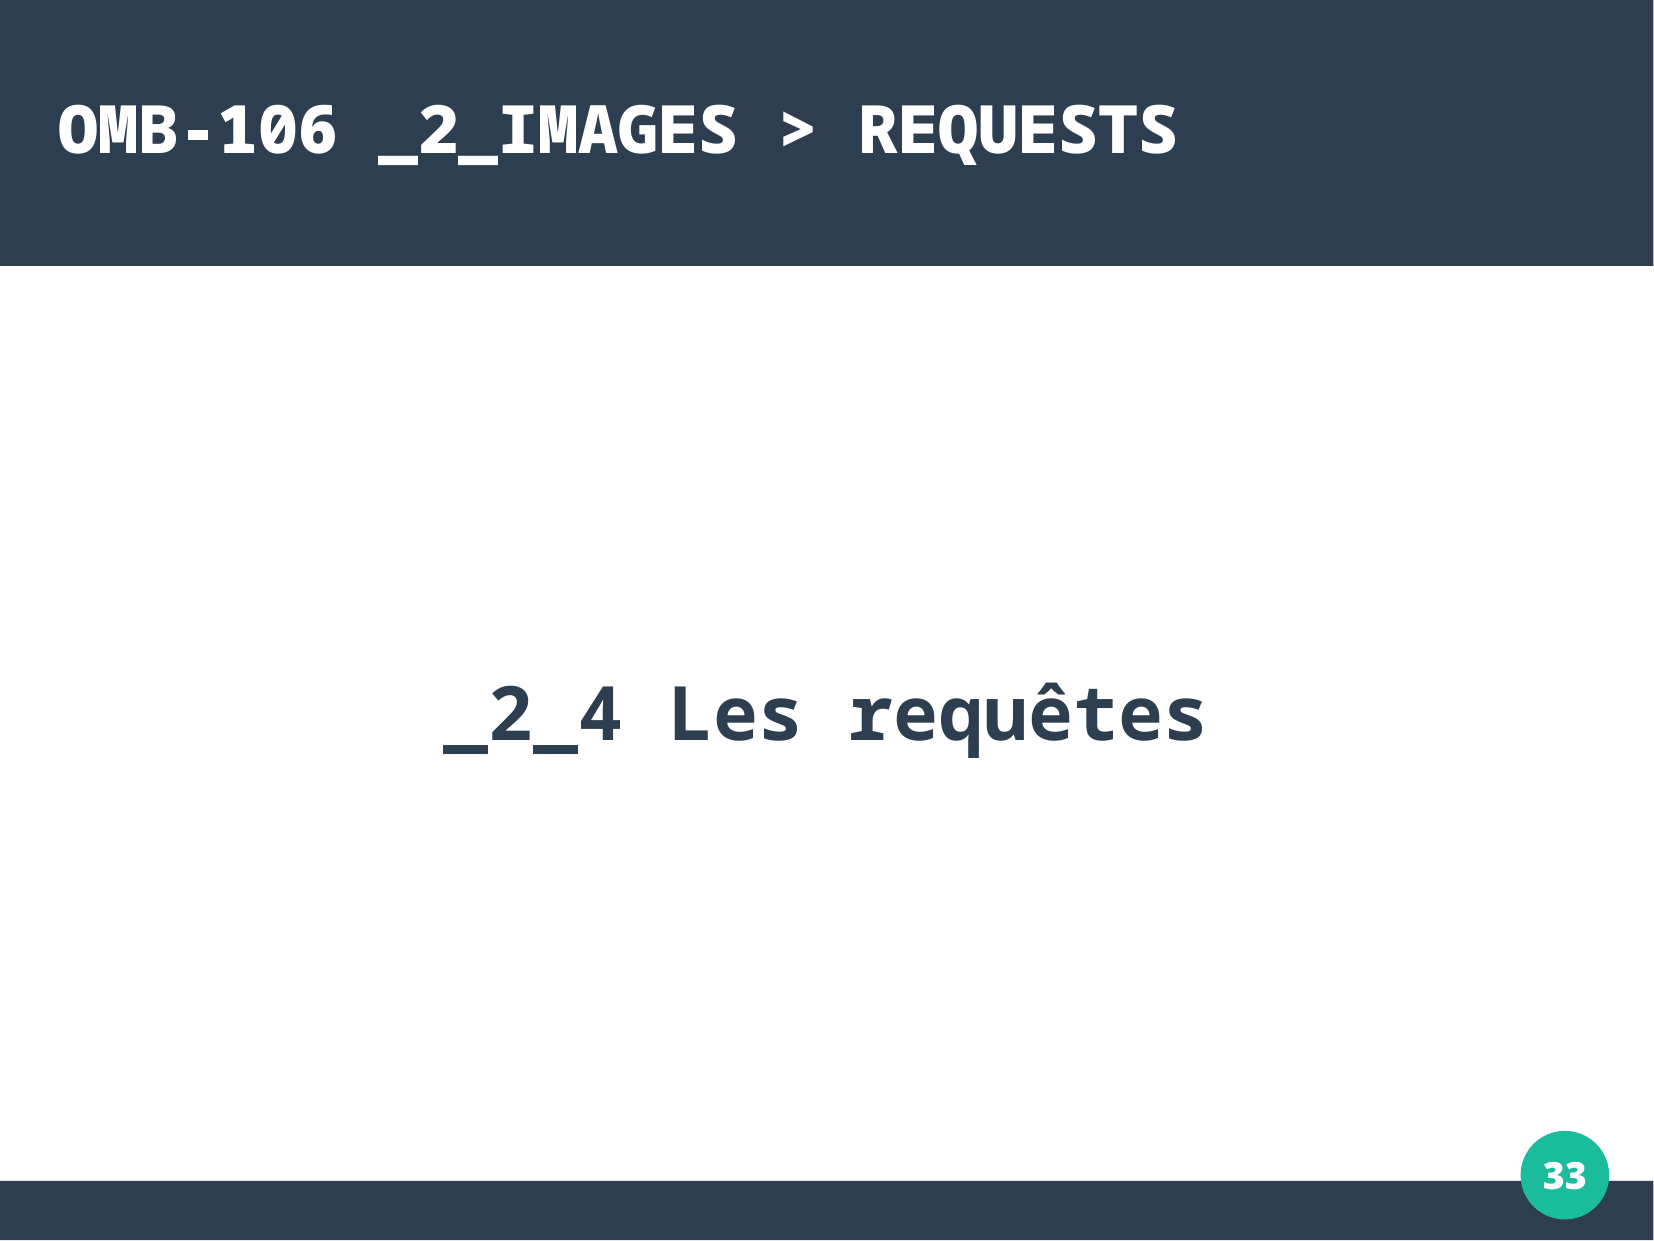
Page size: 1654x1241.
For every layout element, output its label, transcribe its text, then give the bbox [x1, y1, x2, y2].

list _2_4 Les requêtes [0, 265, 1653, 1181]
title OMB-106 _2_IMAGES > REQUESTS [58, 49, 1594, 207]
